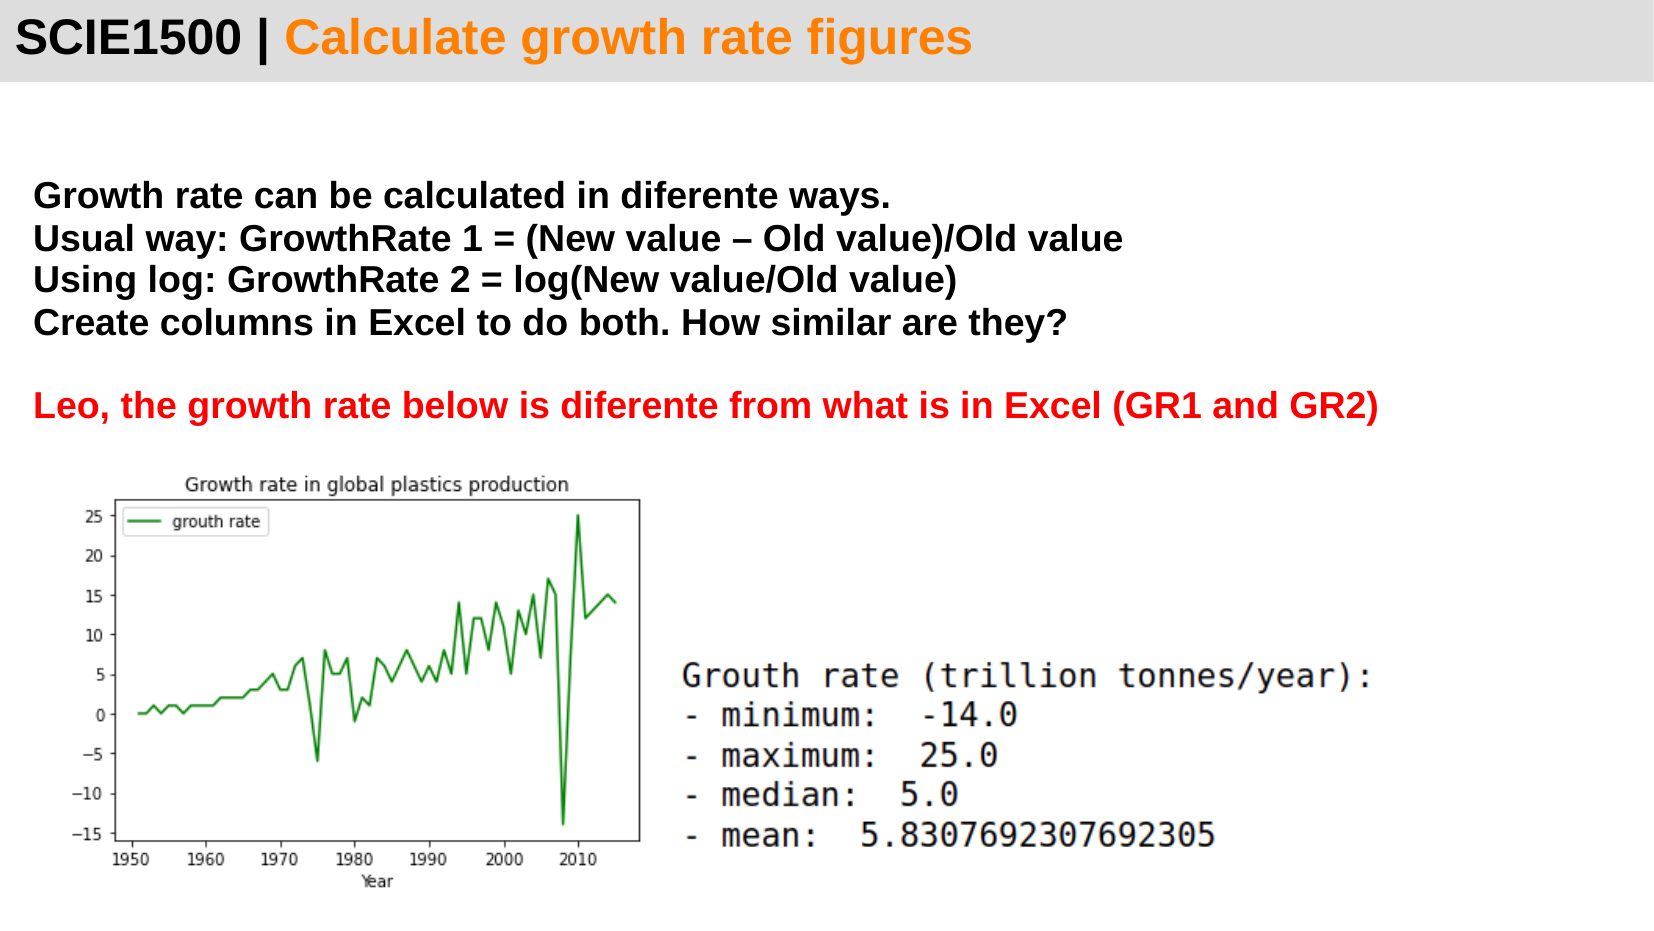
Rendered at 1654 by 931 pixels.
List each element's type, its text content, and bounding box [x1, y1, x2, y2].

picture [60, 465, 650, 900]
text_box Growth rate can be calculated in diferente ways. Usual way: GrowthRate 1 = (New value – Old value)/Old value Using log: GrowthRate 2 = log(New value/Old value) Create columns in Excel to do both. How similar are they? Leo, the growth rate below is diferente from what is in Excel (GR1 and GR2) [18, 167, 1395, 444]
text_box [0, 0, 1654, 83]
picture [662, 653, 1387, 872]
text_box SCIE1500 | Calculate growth rate figures [0, 2, 999, 76]
